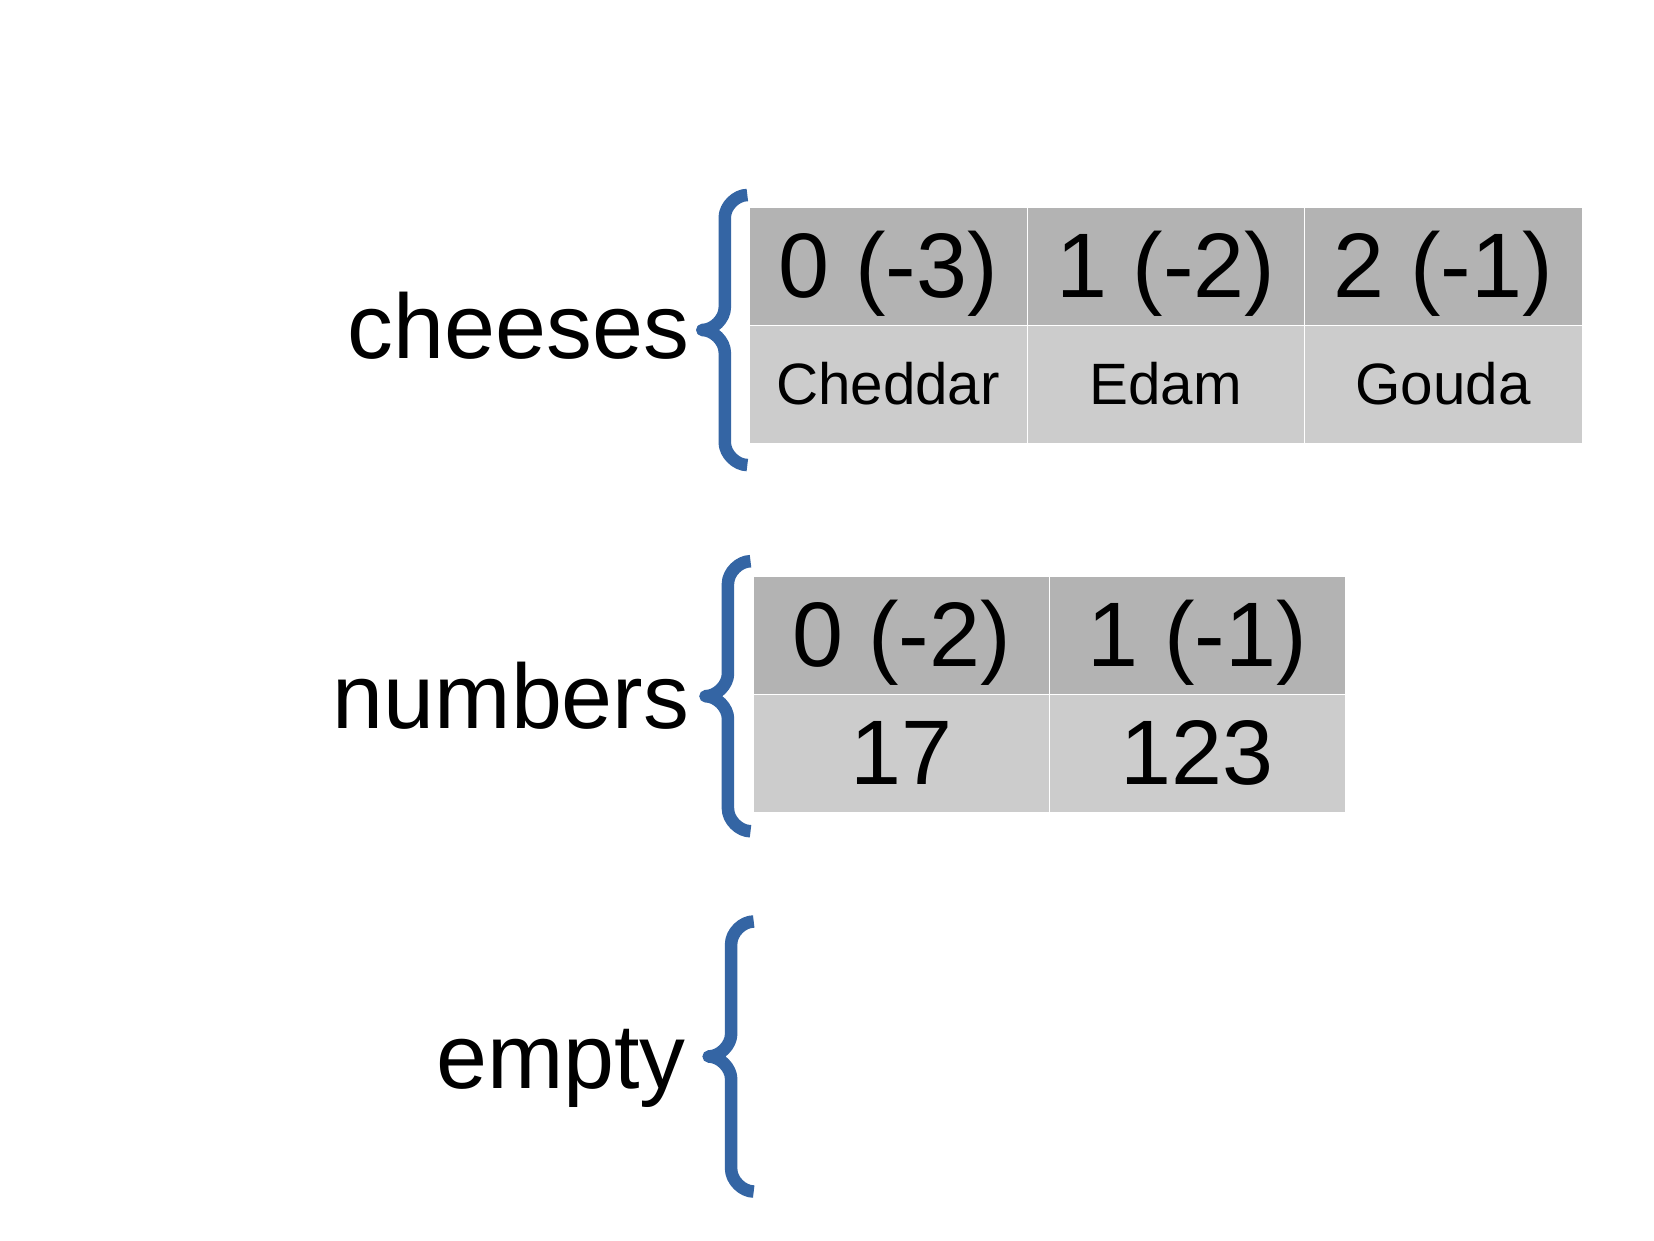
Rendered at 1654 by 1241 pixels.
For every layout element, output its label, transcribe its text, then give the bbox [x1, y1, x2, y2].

text_box numbers [332, 645, 693, 749]
table_cell Edam [1028, 326, 1304, 443]
text_box empty [436, 1005, 701, 1109]
table_header 2 (-1) [1305, 208, 1582, 325]
table_cell 17 [754, 695, 1049, 812]
text_box cheeses [347, 275, 690, 379]
table_cell 123 [1050, 695, 1345, 812]
table_header 1 (-2) [1028, 208, 1304, 325]
table_header 1 (-1) [1050, 577, 1345, 694]
table_header 0 (-3) [750, 208, 1027, 325]
table_cell Cheddar [750, 326, 1027, 443]
table_header 0 (-2) [754, 577, 1049, 694]
table_cell Gouda [1305, 326, 1582, 443]
